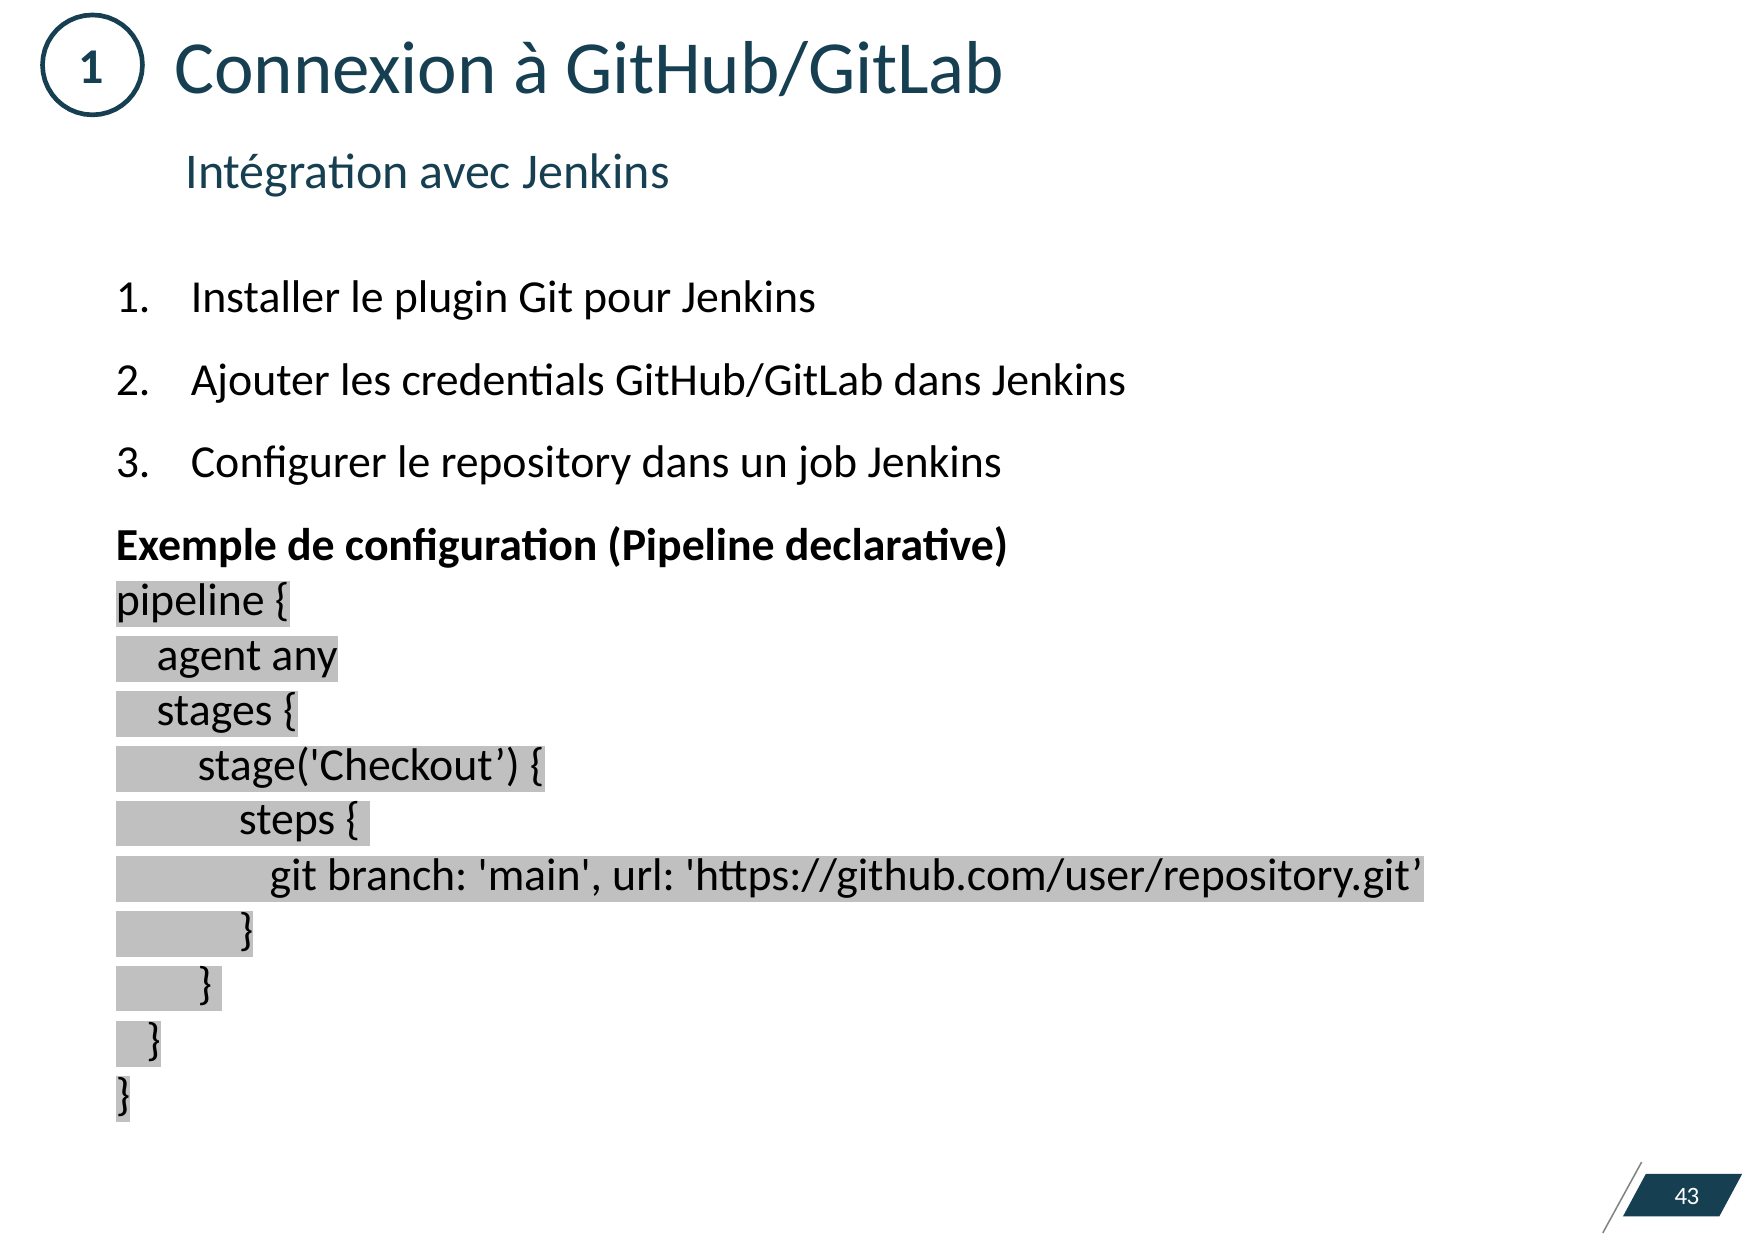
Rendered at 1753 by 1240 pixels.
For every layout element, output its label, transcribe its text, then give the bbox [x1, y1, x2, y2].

title Connexion à GitHub/GitLab [172, 16, 1580, 226]
text_box Installer le plugin Git pour Jenkins Ajouter les credentials GitHub/GitLab dans Jenkins Configurer le repository dans un job Jenkins Exemple de configuration (Pipeline declarative) pipeline { agent any stages { stage('Checkout’) { steps { git branch: 'main', url: 'https://github.com/user/repository.git’ } } } } [100, 232, 1727, 1127]
text_box Intégration avec Jenkins [170, 131, 1127, 207]
slide_number <number> [1661, 1177, 1718, 1240]
text_box 1 [76, 31, 109, 94]
